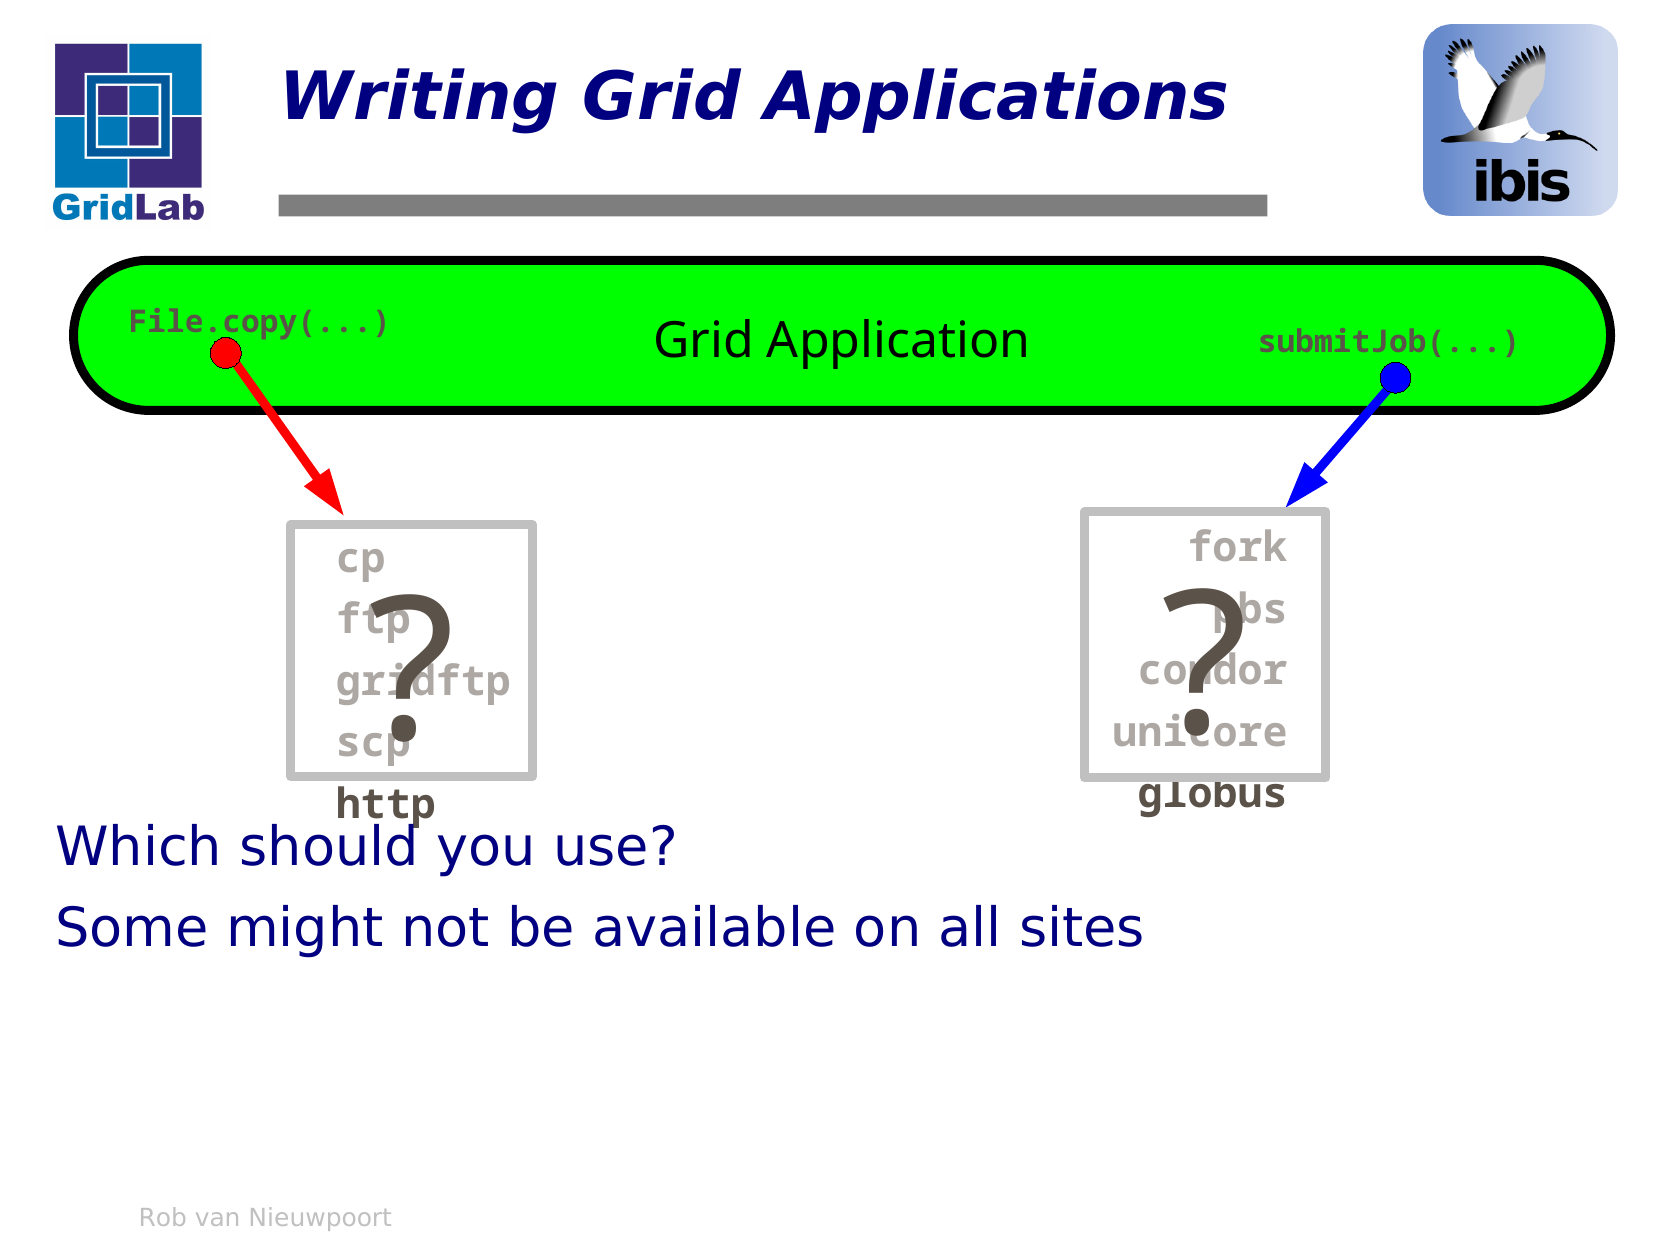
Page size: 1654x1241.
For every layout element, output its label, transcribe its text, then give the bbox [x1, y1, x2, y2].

text_box [1380, 362, 1411, 394]
text_box [210, 337, 242, 369]
title Writing Grid Applications [279, 0, 1257, 187]
picture [1423, 24, 1618, 216]
text_box submitJob(...) [1257, 315, 1521, 352]
text_box Grid Application [73, 260, 1611, 411]
text_box File.copy(...) [128, 295, 392, 332]
text_box cp ftp gridftp scp http [335, 777, 511, 811]
text_box ? [1084, 511, 1326, 778]
text_box fork pbs condor unicore globus [1112, 778, 1288, 808]
text_box ? [290, 524, 533, 777]
picture [45, 34, 211, 230]
list Which should you use? Some might not be available on all sites [55, 811, 1599, 1125]
